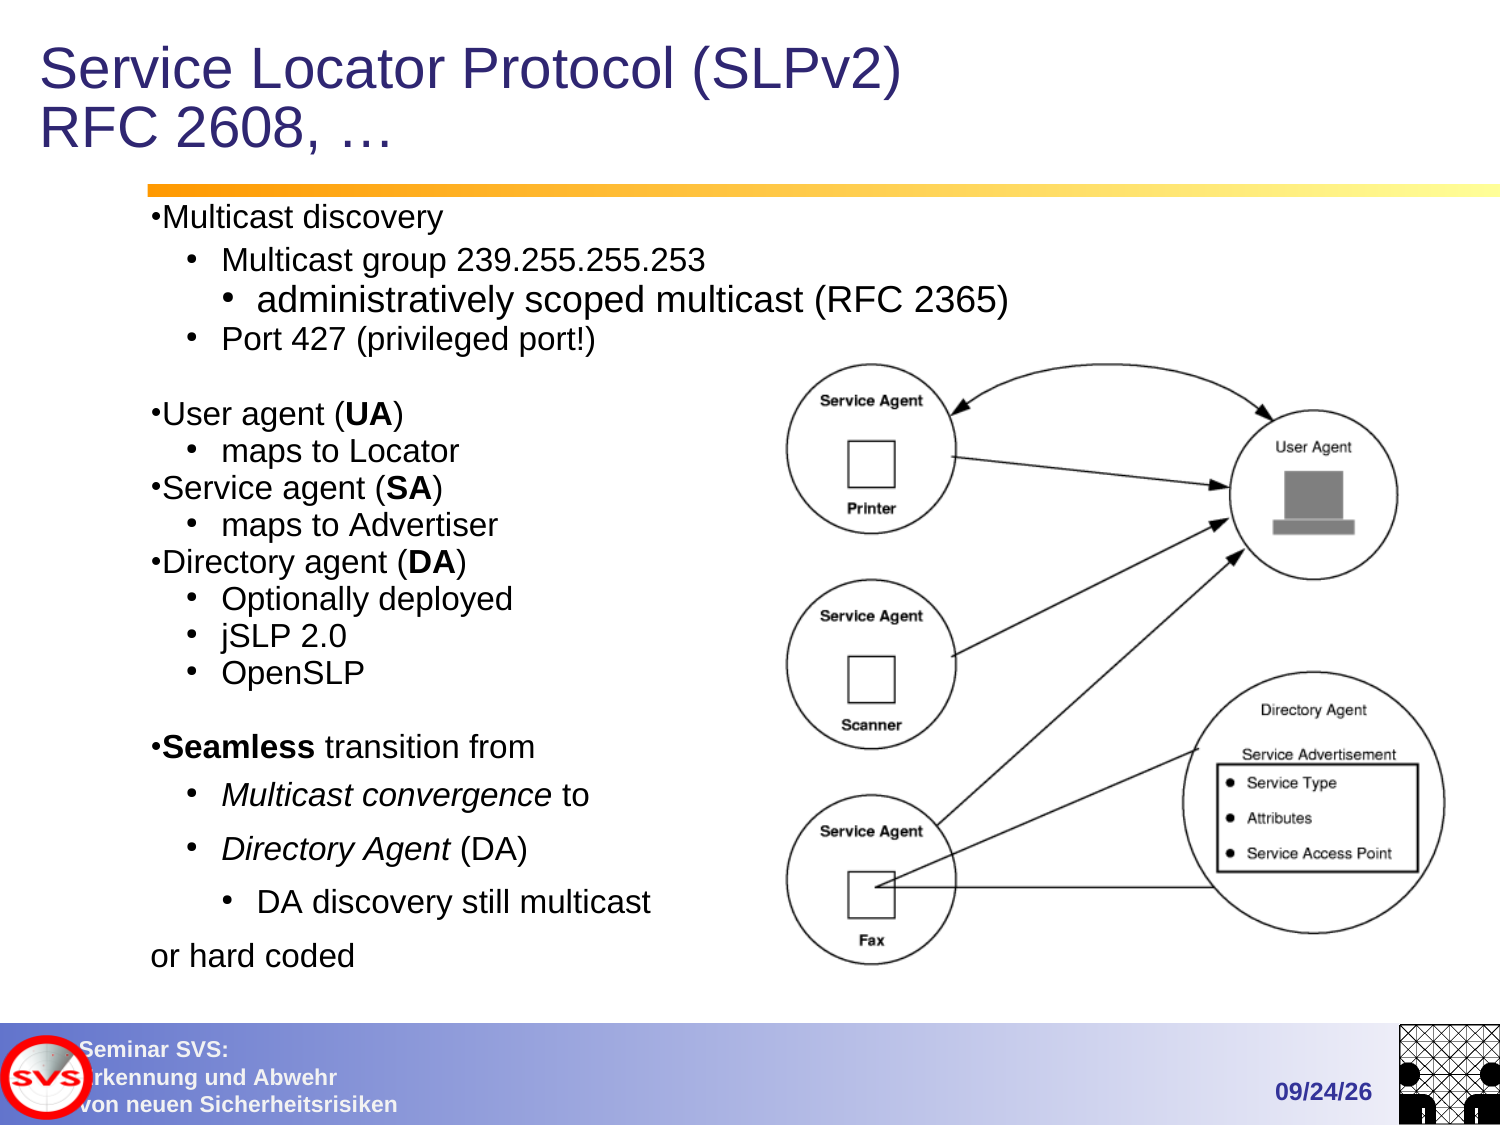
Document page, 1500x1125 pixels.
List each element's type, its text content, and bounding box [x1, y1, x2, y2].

picture [737, 349, 1476, 979]
text_box Multicast discovery Multicast group 239.255.255.253 administratively scoped multicast (RFC 2365) Port 427 (privileged port!) User agent (UA) maps to Locator Service agent (SA) maps to Advertiser Directory agent (DA) Optionally deployed jSLP 2.0 OpenSLP Seamless transition from Multicast convergence to Directory Agent (DA) DA discovery still multicast or hard coded [135, 191, 1387, 933]
picture [0, 1035, 93, 1120]
text_box Service Locator Protocol (SLPv2) RFC 2608, … [25, 60, 1123, 141]
picture [1399, 1024, 1500, 1125]
